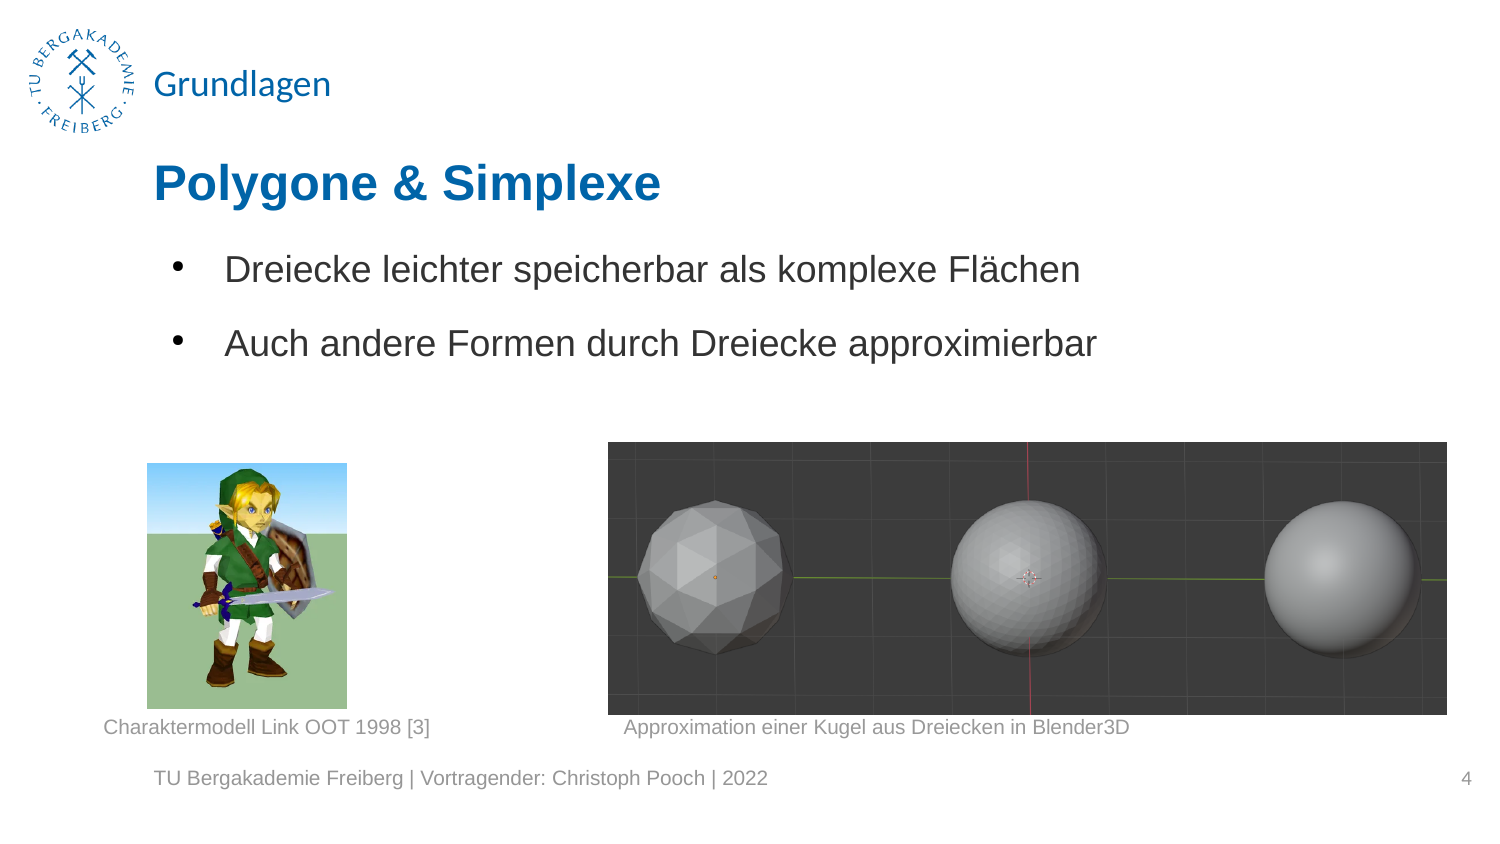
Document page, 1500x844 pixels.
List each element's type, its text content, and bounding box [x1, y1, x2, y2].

footer TU Bergakademie Freiberg | Vortragender: Christoph Pooch | 2022 [153, 764, 1353, 824]
slide_number <Foliennummer> [1352, 764, 1473, 825]
picture [29, 29, 134, 133]
picture [147, 463, 347, 708]
title Grundlagen [153, 29, 1353, 133]
list Dreiecke leichter speicherbar als komplexe Flächen Auch andere Formen durch Dreiecke approximierbar [153, 244, 1353, 562]
text_box Charaktermodell Link OOT 1998 [3] [88, 708, 473, 771]
picture [608, 442, 1447, 708]
text_box Approximation einer Kugel aus Dreiecken in Blender3D [608, 708, 1466, 771]
list Polygone & Simplexe [153, 150, 1353, 221]
